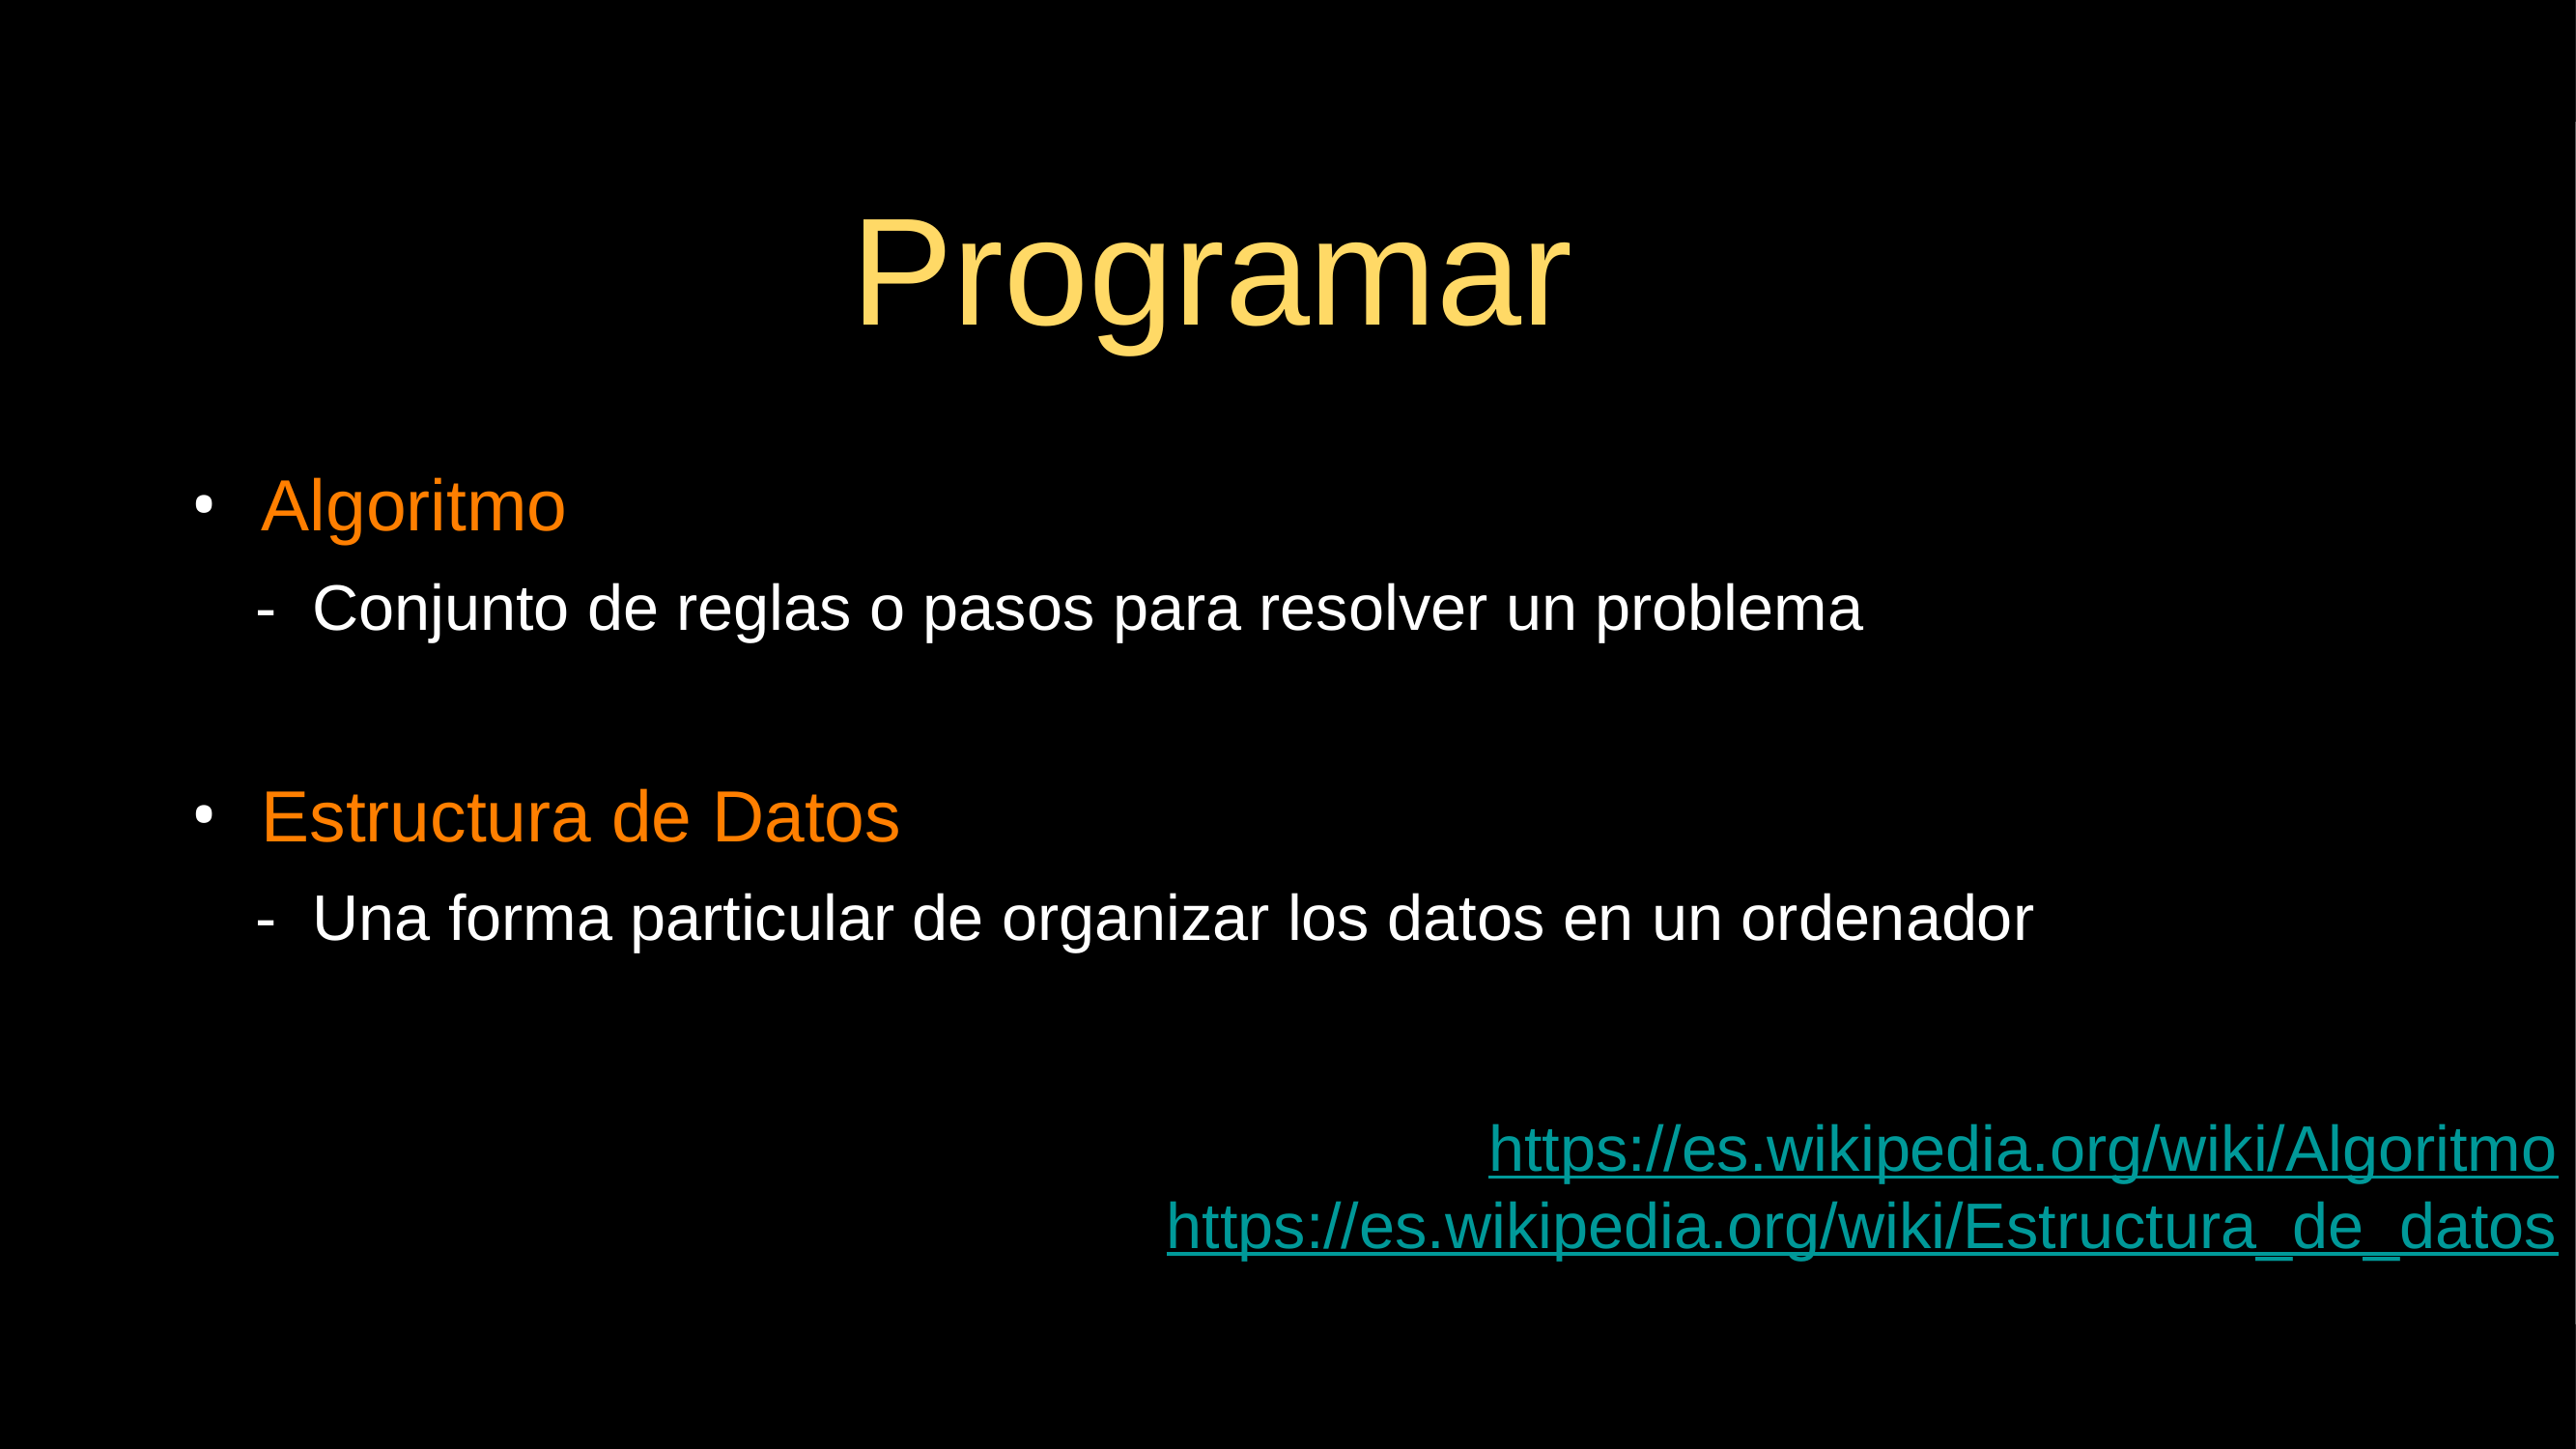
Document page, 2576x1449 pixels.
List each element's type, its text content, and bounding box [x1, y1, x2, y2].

text_box https://es.wikipedia.org/wiki/Algoritmo https://es.wikipedia.org/wiki/Estructura_de_datos [1151, 1099, 2573, 1269]
title Programar [183, 125, 2242, 403]
list Algoritmo - Conjunto de reglas o pasos para resolver un problema Estructura de Datos - Una forma particular de organizar los datos en un ordenador [183, 452, 2364, 1221]
